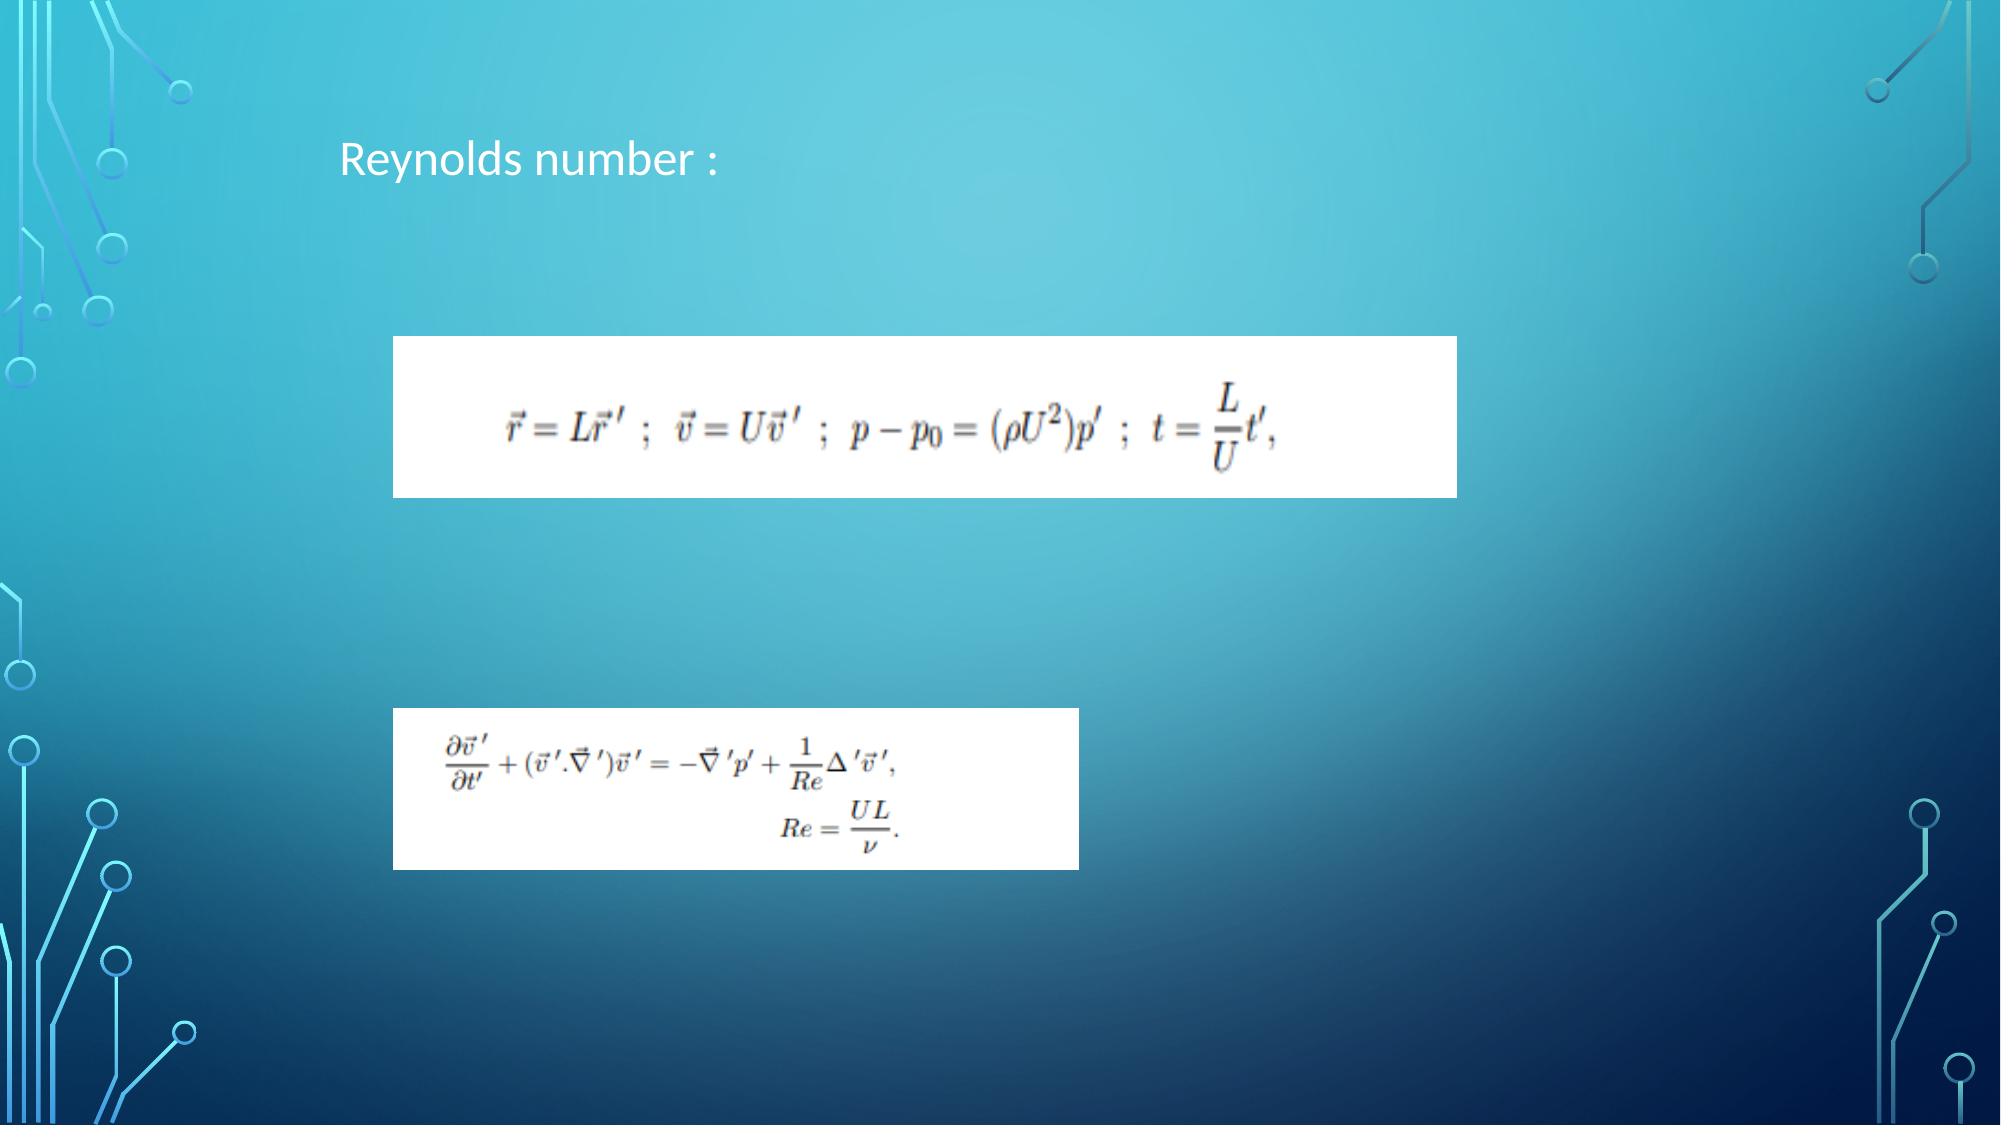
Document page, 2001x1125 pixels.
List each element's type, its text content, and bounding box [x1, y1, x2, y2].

text_box Reynolds number : [324, 117, 1370, 194]
picture [393, 708, 1079, 870]
picture [393, 336, 1457, 498]
